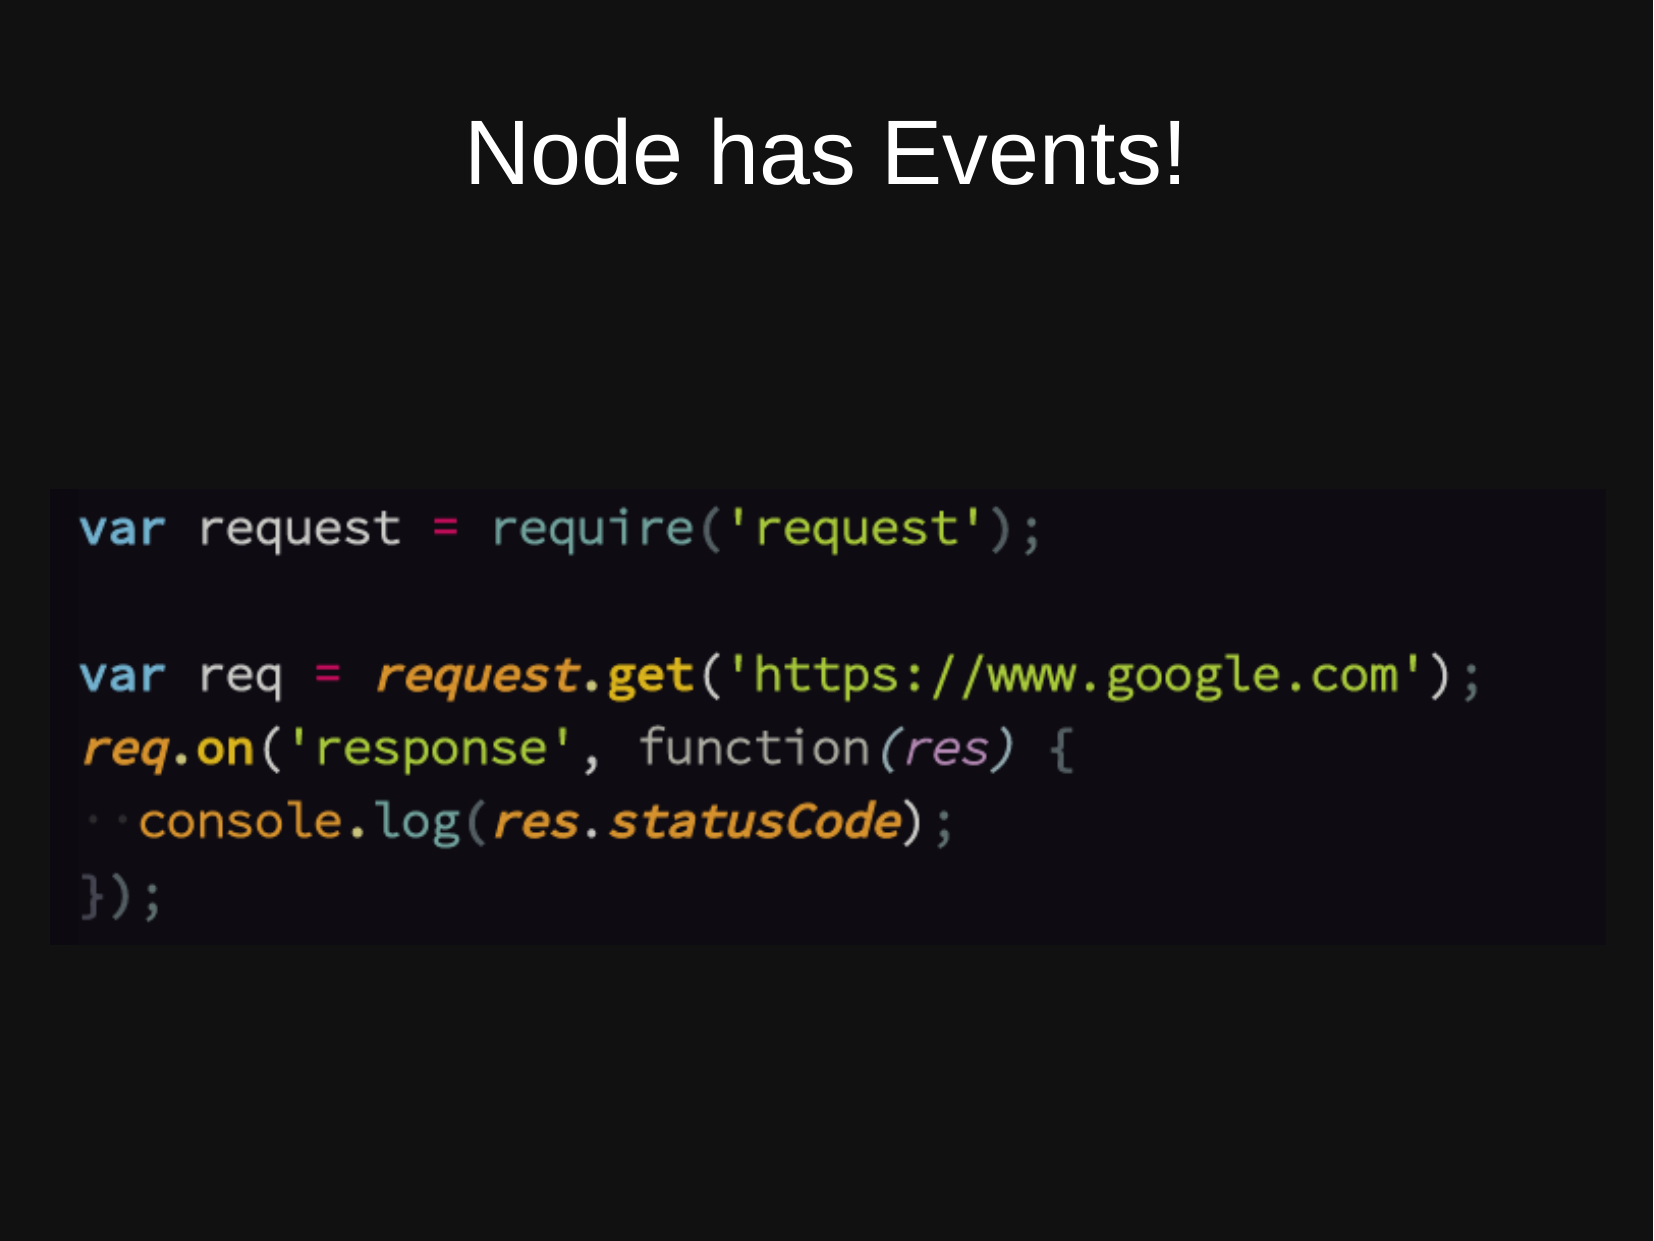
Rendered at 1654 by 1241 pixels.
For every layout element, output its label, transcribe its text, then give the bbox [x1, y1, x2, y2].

picture [50, 489, 1606, 946]
title Node has Events! [82, 49, 1571, 257]
